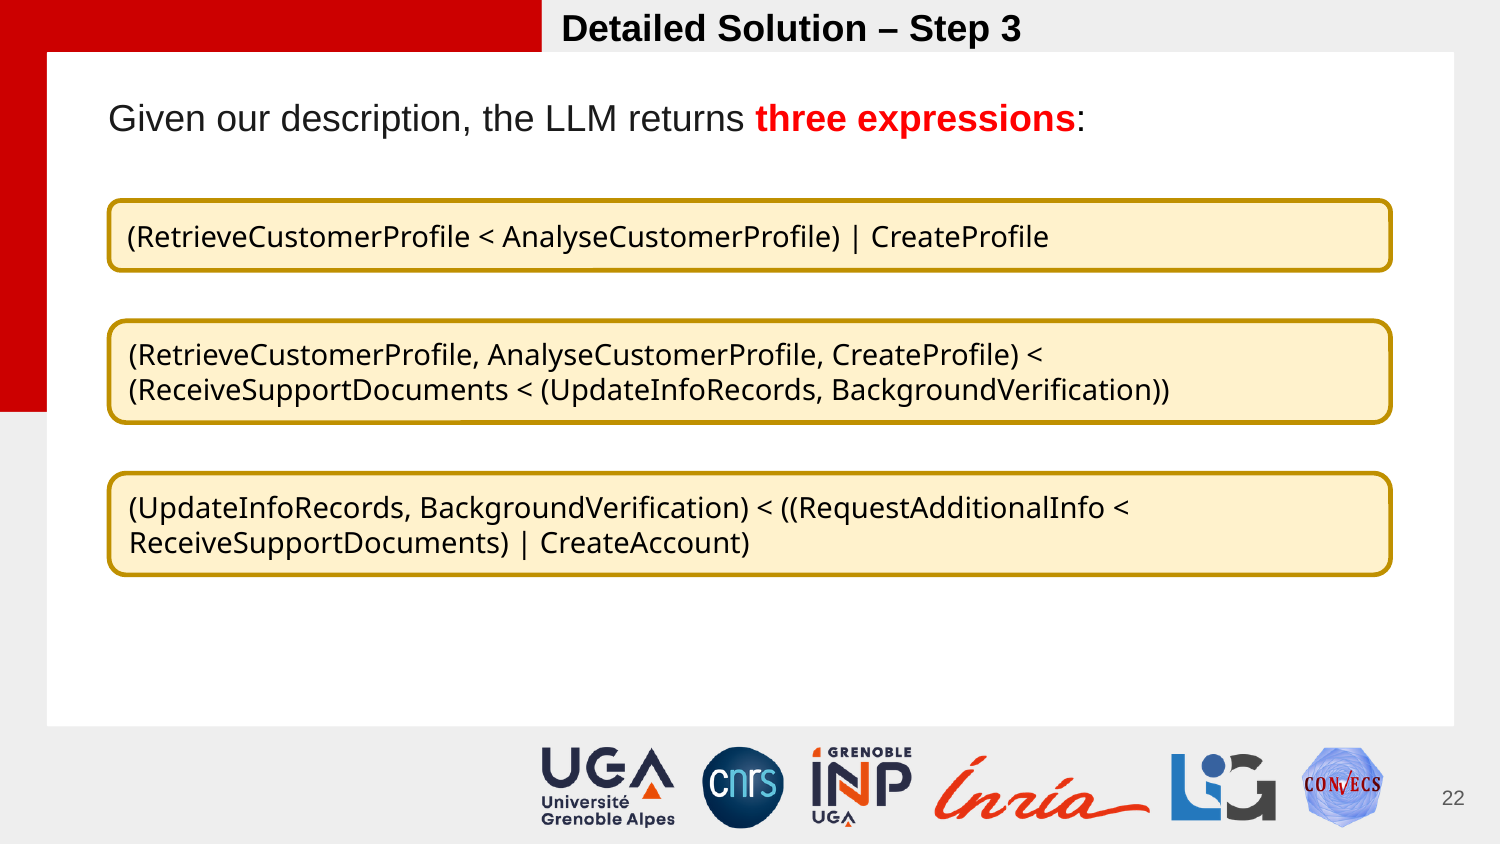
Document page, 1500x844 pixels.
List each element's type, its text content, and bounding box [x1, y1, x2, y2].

picture [0, 0, 1500, 844]
text_box Given our description, the LLM returns three expressions: [93, 90, 1377, 146]
text_box Detailed Solution – Step 3 [546, 0, 1441, 55]
text_box (RetrieveCustomerProfile, AnalyseCustomerProfile, CreateProfile) < (ReceiveSupportDocuments < (UpdateInfoRecords, BackgroundVerification)) [109, 320, 1391, 423]
text_box (RetrieveCustomerProfile < AnalyseCustomerProfile) | CreateProfile [109, 200, 1391, 271]
text_box (UpdateInfoRecords, BackgroundVerification) < ((RequestAdditionalInfo < ReceiveSupportDocuments) | CreateAccount) [109, 473, 1391, 575]
slide_number <numéro> [1389, 764, 1480, 830]
